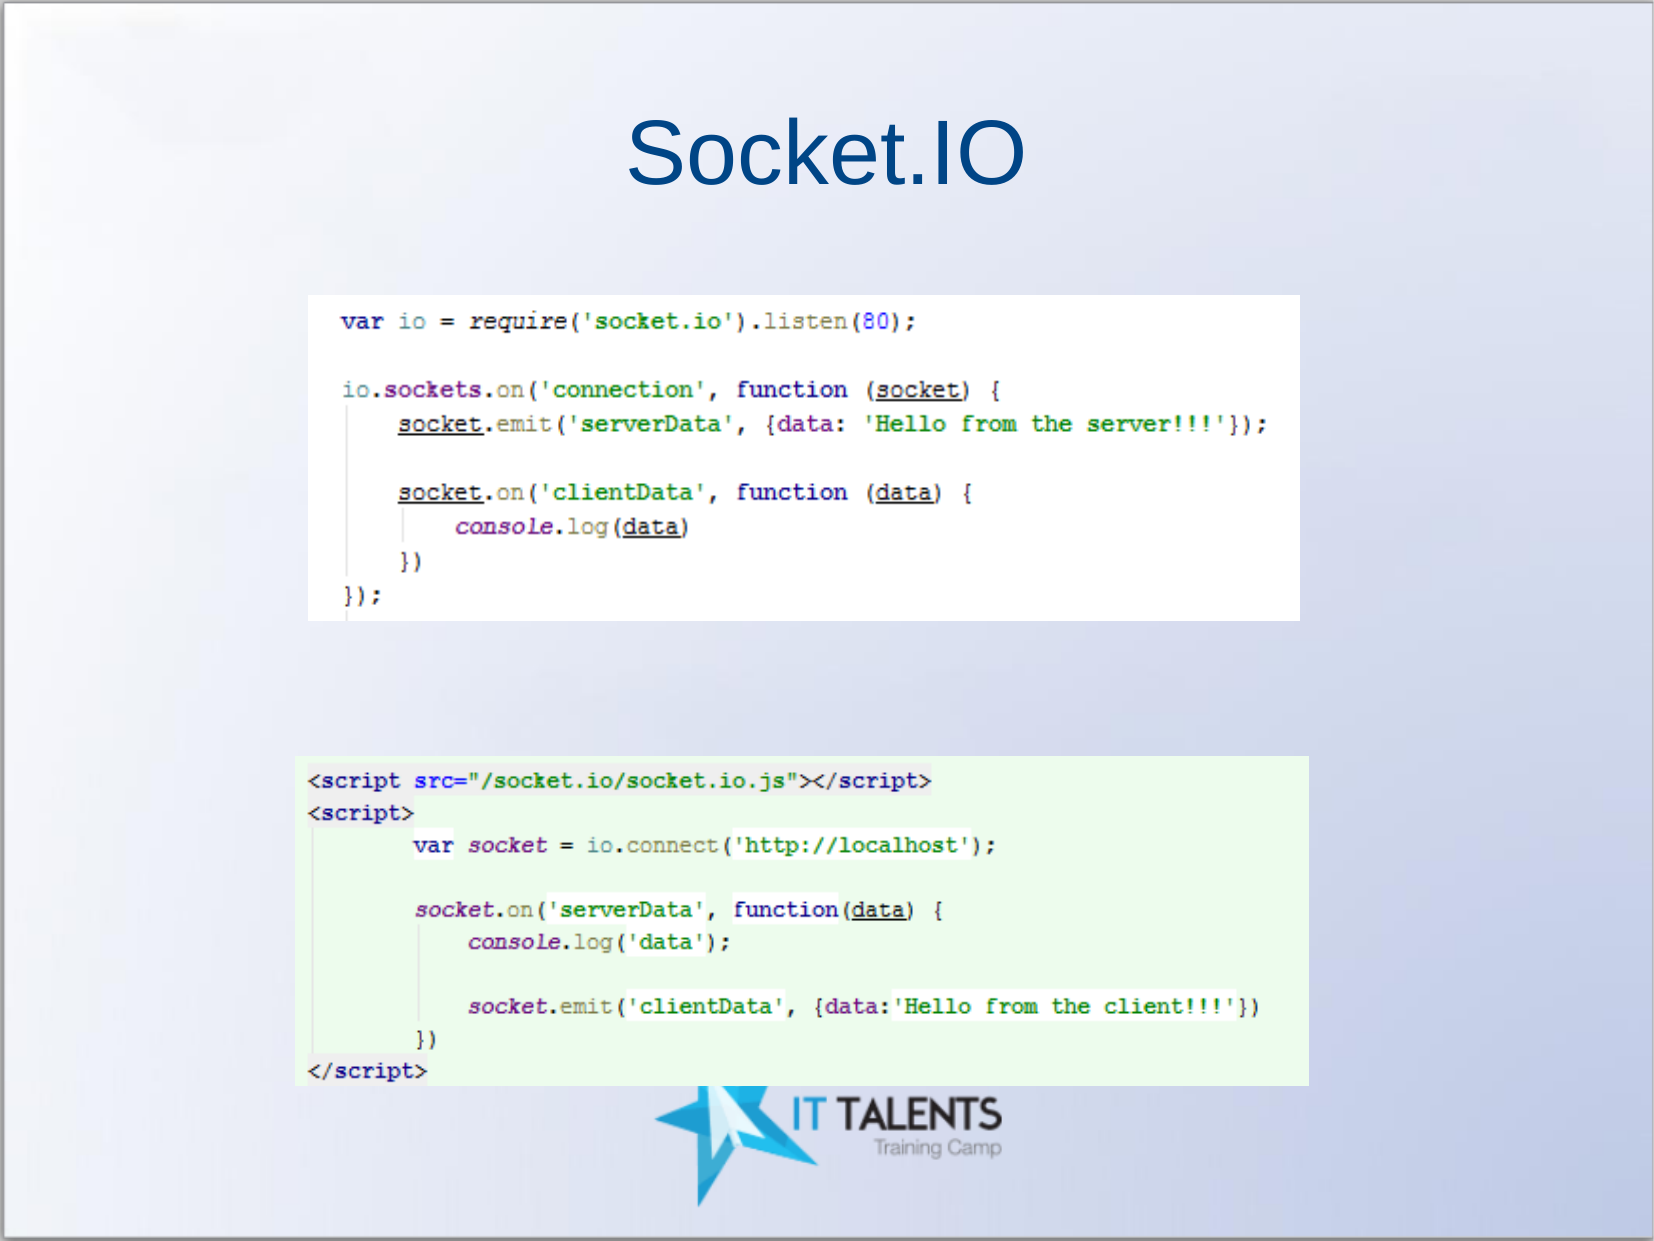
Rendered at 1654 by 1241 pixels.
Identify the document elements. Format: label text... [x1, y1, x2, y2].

title Socket.IO [82, 49, 1571, 257]
list [82, 290, 1536, 1015]
picture [0, 0, 1654, 1241]
